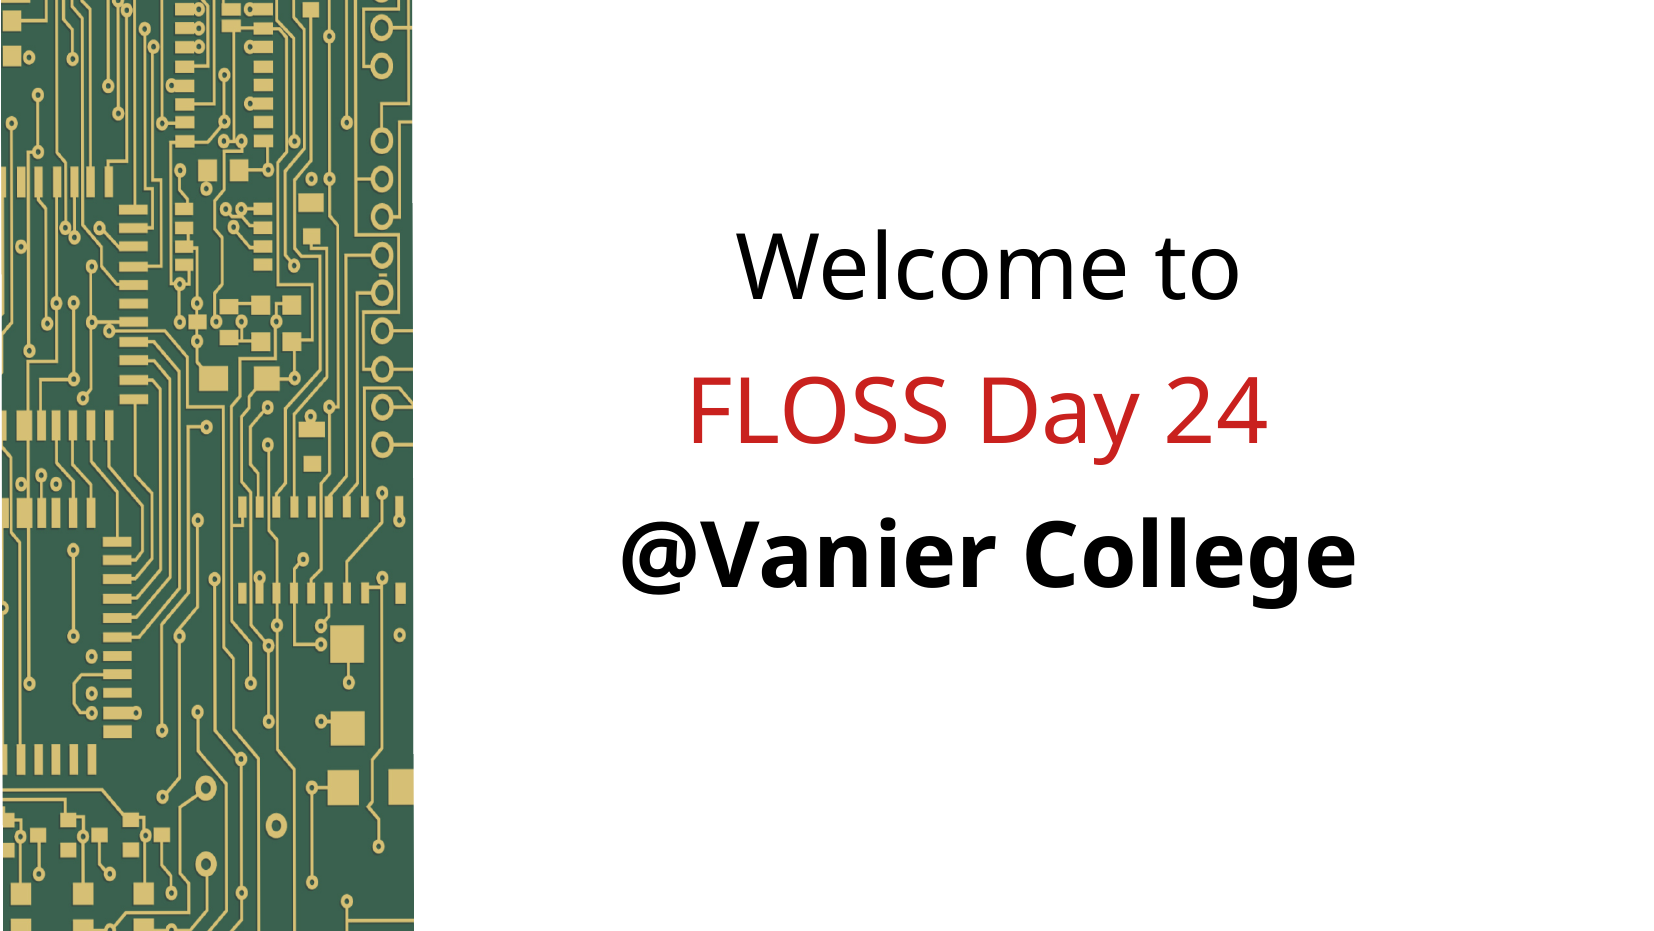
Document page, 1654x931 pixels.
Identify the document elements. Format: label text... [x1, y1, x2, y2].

subtitle Welcome to FLOSS Day 24 @Vanier College [413, 147, 1654, 650]
picture [0, 0, 414, 931]
